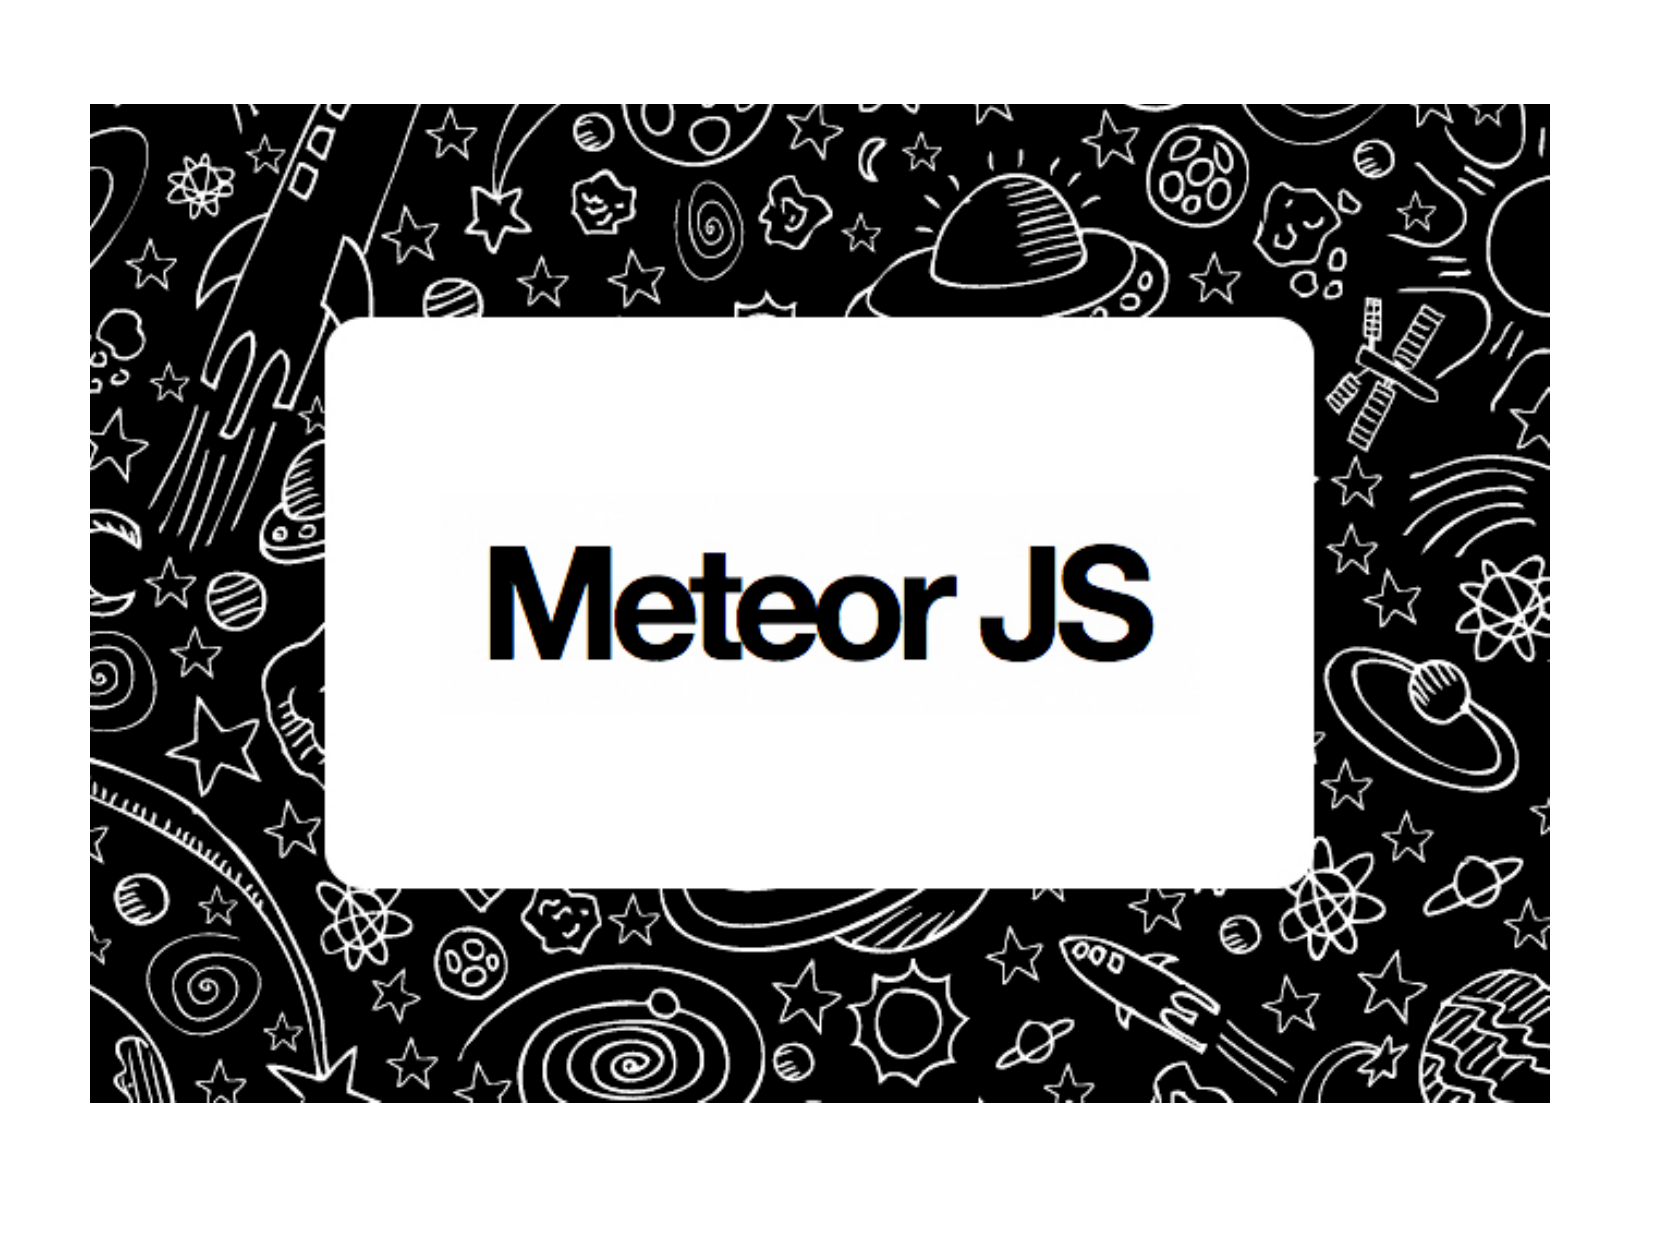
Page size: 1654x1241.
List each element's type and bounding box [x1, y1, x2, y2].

picture [90, 104, 1550, 1103]
